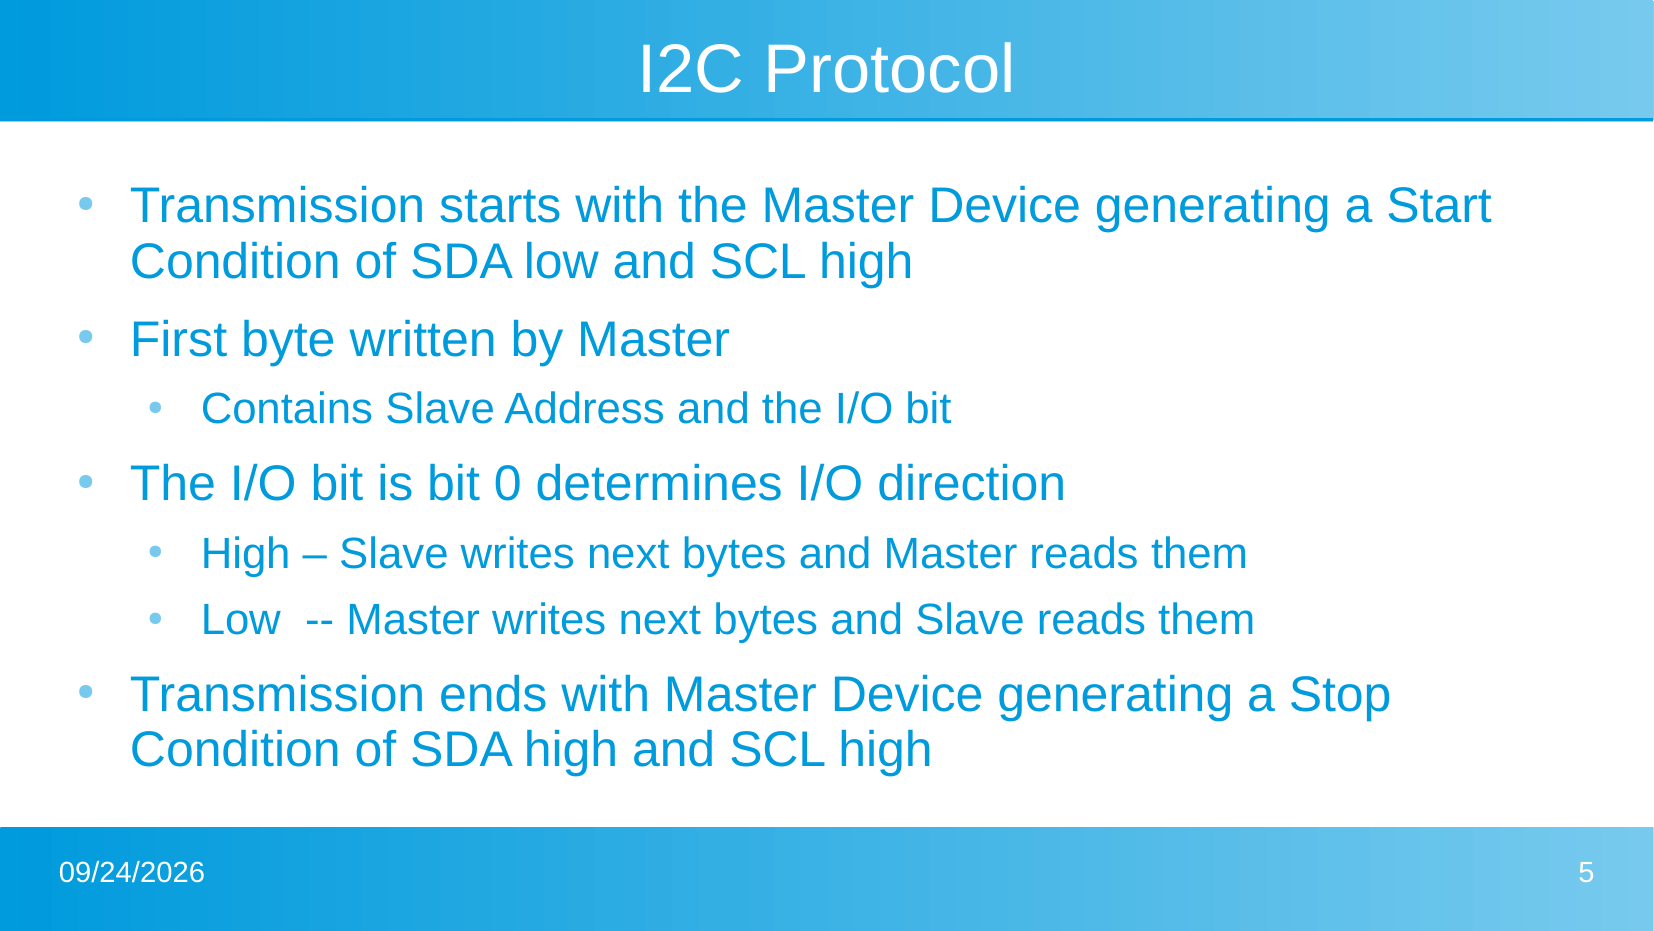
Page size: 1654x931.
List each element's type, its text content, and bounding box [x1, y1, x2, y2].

title I2C Protocol [59, 29, 1595, 108]
list Transmission starts with the Master Device generating a Start Condition of SDA low and SCL high First byte written by Master Contains Slave Address and the I/O bit The I/O bit is bit 0 determines I/O direction High – Slave writes next bytes and Master reads them Low -- Master writes next bytes and Slave reads them Transmission ends with Master Device generating a Stop Condition of SDA high and SCL high [59, 177, 1595, 768]
